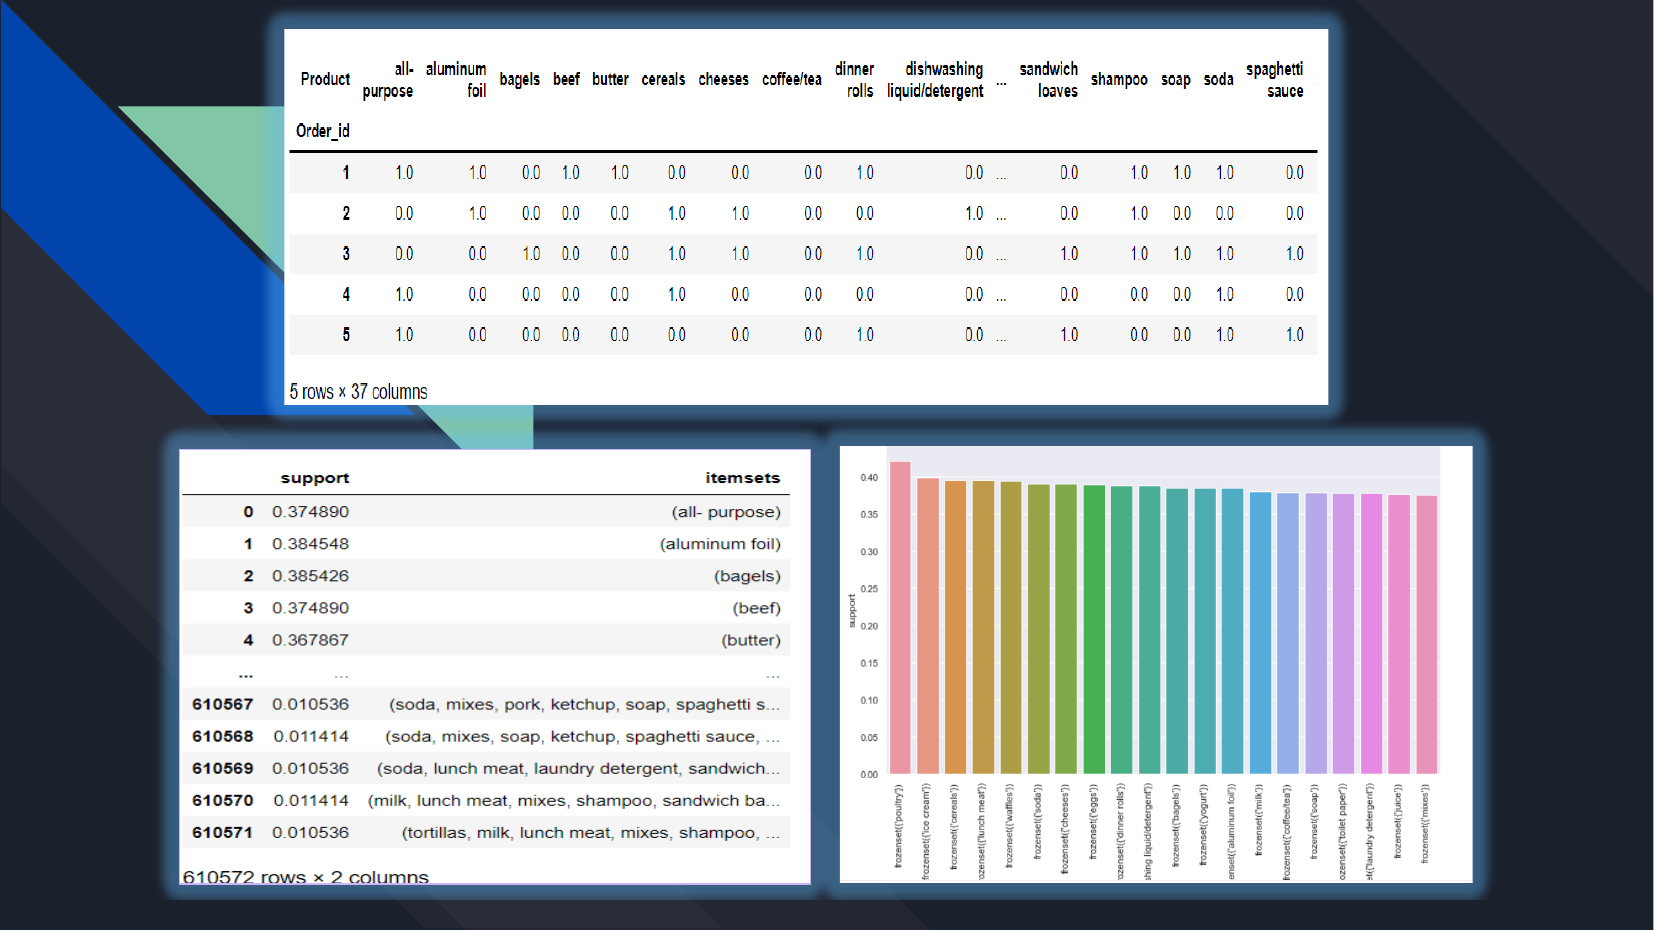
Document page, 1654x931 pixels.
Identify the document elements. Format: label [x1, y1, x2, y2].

text_box [150, 0, 1502, 901]
